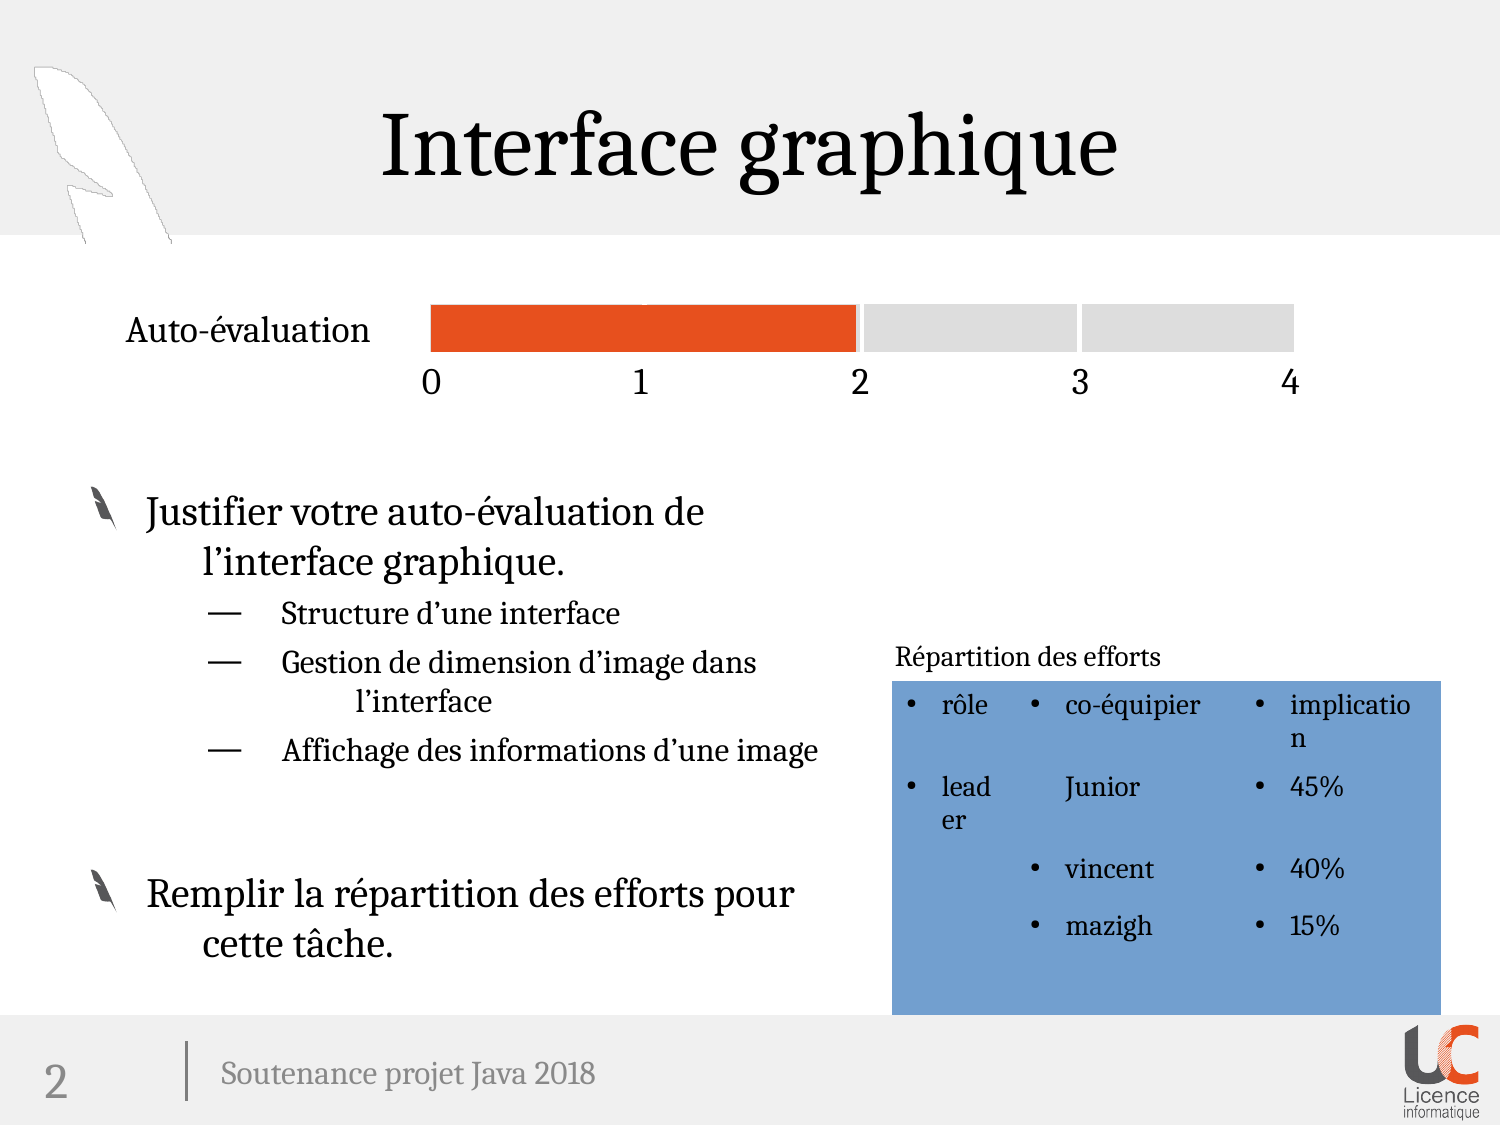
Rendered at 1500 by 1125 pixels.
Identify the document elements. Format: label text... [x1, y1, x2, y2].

text_box <numéro> [29, 1041, 160, 1102]
table_cell leader [892, 763, 1016, 844]
text_box Soutenance projet Java 2018 [206, 1041, 939, 1102]
text_box Répartition des efforts [879, 630, 1193, 681]
table_cell [892, 958, 1016, 1015]
table_cell mazigh [1016, 901, 1240, 958]
picture [29, 63, 187, 244]
table_cell [1016, 958, 1240, 1015]
picture [1398, 1020, 1484, 1122]
table_cell vincent [1016, 844, 1240, 901]
table_cell [1240, 958, 1441, 1015]
table_header rôle [892, 681, 1016, 763]
list Justifier votre auto-évaluation de l’interface graphique. Structure d’une interface Gestion de dimension d’image dans l’interface Affichage des informations d’une image Remplir la répartition des efforts pour cette tâche. [75, 444, 869, 1005]
table_cell [892, 844, 1016, 901]
table_header co-équipier [1016, 681, 1240, 763]
table_cell 45% [1240, 763, 1441, 844]
table_cell Junior [1016, 763, 1240, 844]
text_box [431, 305, 856, 352]
table_cell [892, 901, 1016, 958]
title Interface graphique [75, 45, 1426, 233]
table_cell 40% [1240, 844, 1441, 901]
table_header implication [1240, 681, 1441, 763]
table_cell 15% [1240, 901, 1441, 958]
